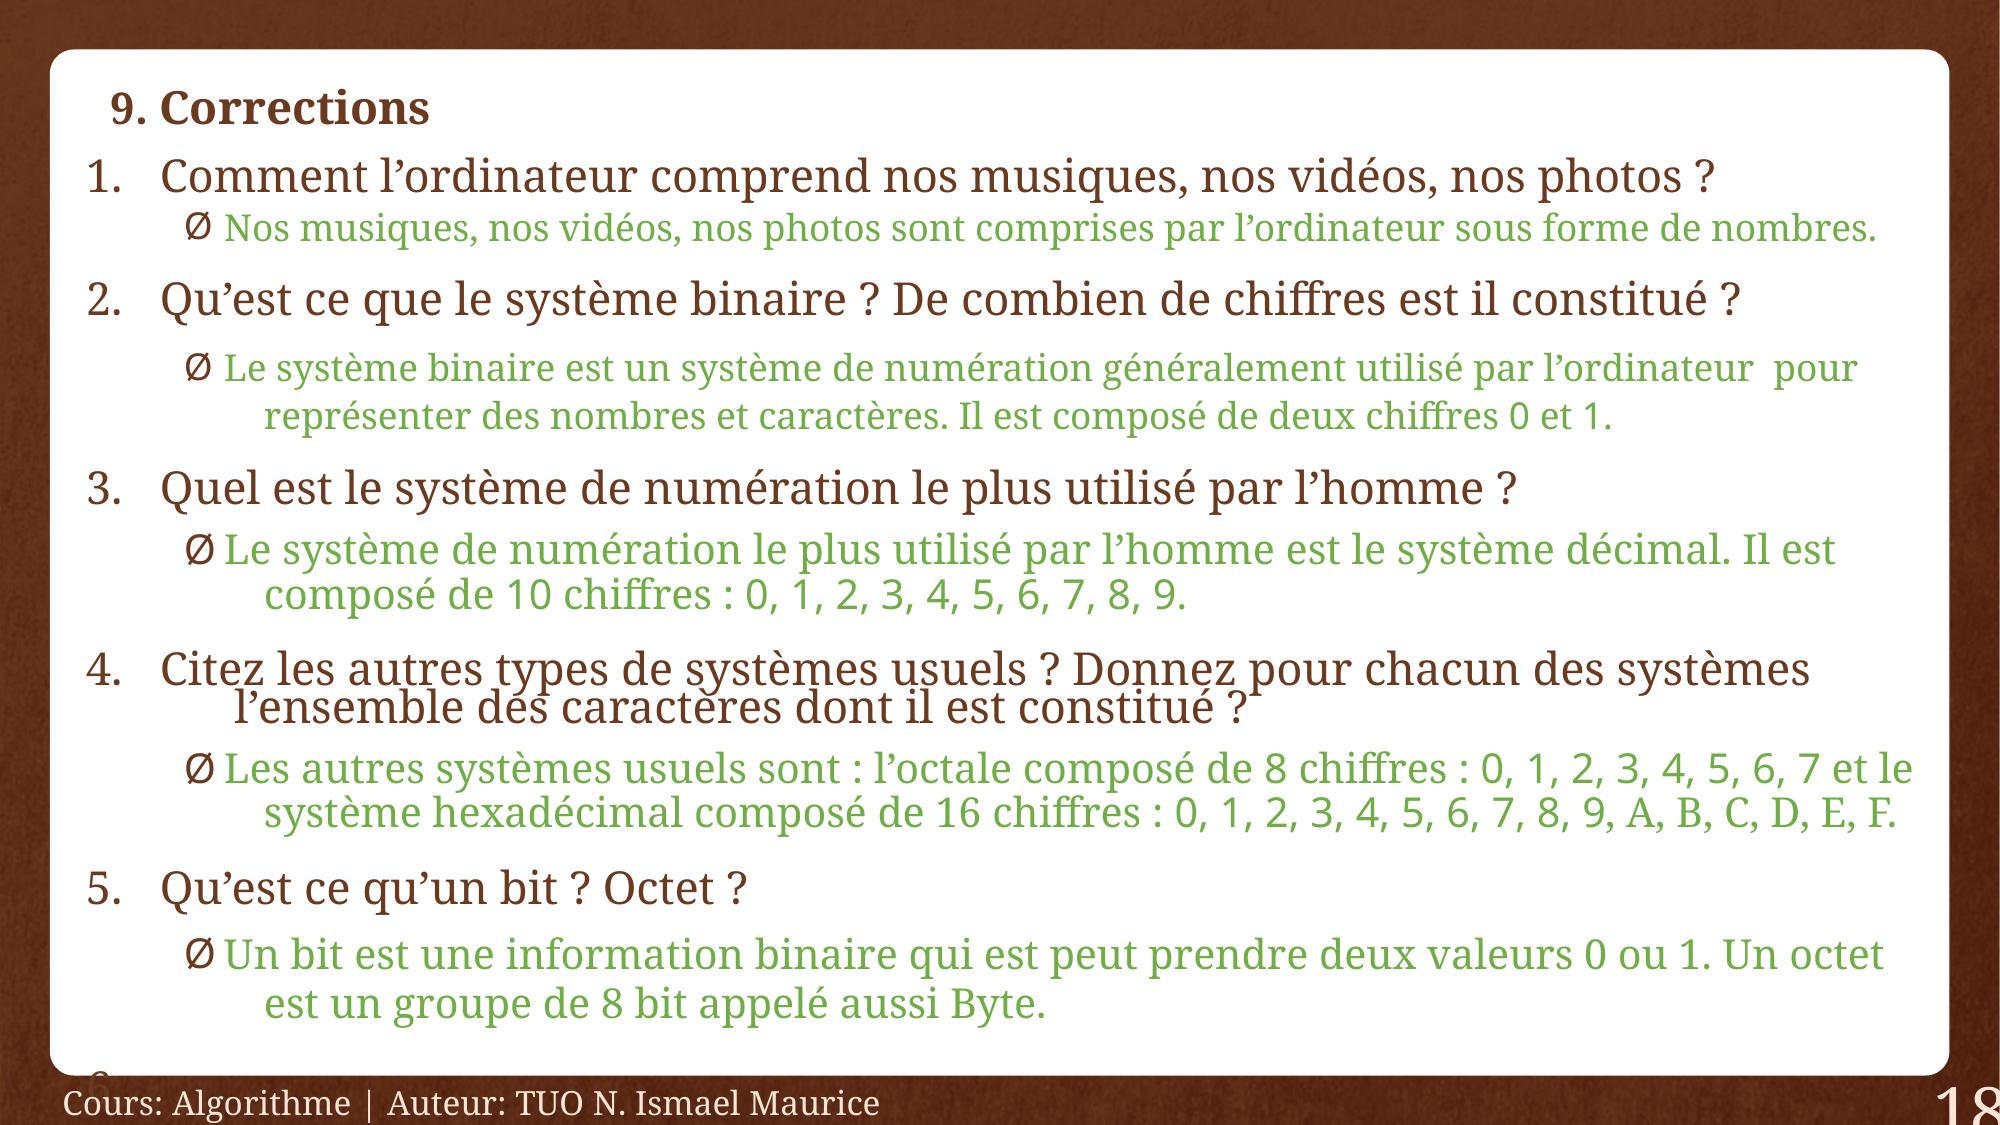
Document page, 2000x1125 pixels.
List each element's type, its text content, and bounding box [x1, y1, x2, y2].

text_box Cours: Algorithme | Auteur: TUO N. Ismael Maurice [47, 1074, 1264, 1125]
text_box [1918, 1061, 2000, 1112]
title 9. Corrections [95, 68, 1696, 142]
list Comment l’ordinateur comprend nos musiques, nos vidéos, nos photos ? Nos musiques, nos vidéos, nos photos sont comprises par l’ordinateur sous forme de nombres. Qu’est ce que le système binaire ? De combien de chiffres est il constitué ? Le système binaire est un système de numération généralement utilisé par l’ordinateur pour représenter des nombres et caractères. Il est composé de deux chiffres 0 et 1. Quel est le système de numération le plus utilisé par l’homme ? Le système de numération le plus utilisé par l’homme est le système décimal. Il est composé de 10 chiffres : 0, 1, 2, 3, 4, 5, 6, 7, 8, 9. Citez les autres types de systèmes usuels ? Donnez pour chacun des systèmes l’ensemble des caractères dont il est constitué ? Les autres systèmes usuels sont : l’octale composé de 8 chiffres : 0, 1, 2, 3, 4, 5, 6, 7 et le système hexadécimal composé de 16 chiffres : 0, 1, 2, 3, 4, 5, 6, 7, 8, 9, A, B, C, D, E, F. Qu’est ce qu’un bit ? Octet ? Un bit est une information binaire qui est peut prendre deux valeurs 0 ou 1. Un octet est un groupe de 8 bit appelé aussi Byte. [70, 154, 1929, 1076]
